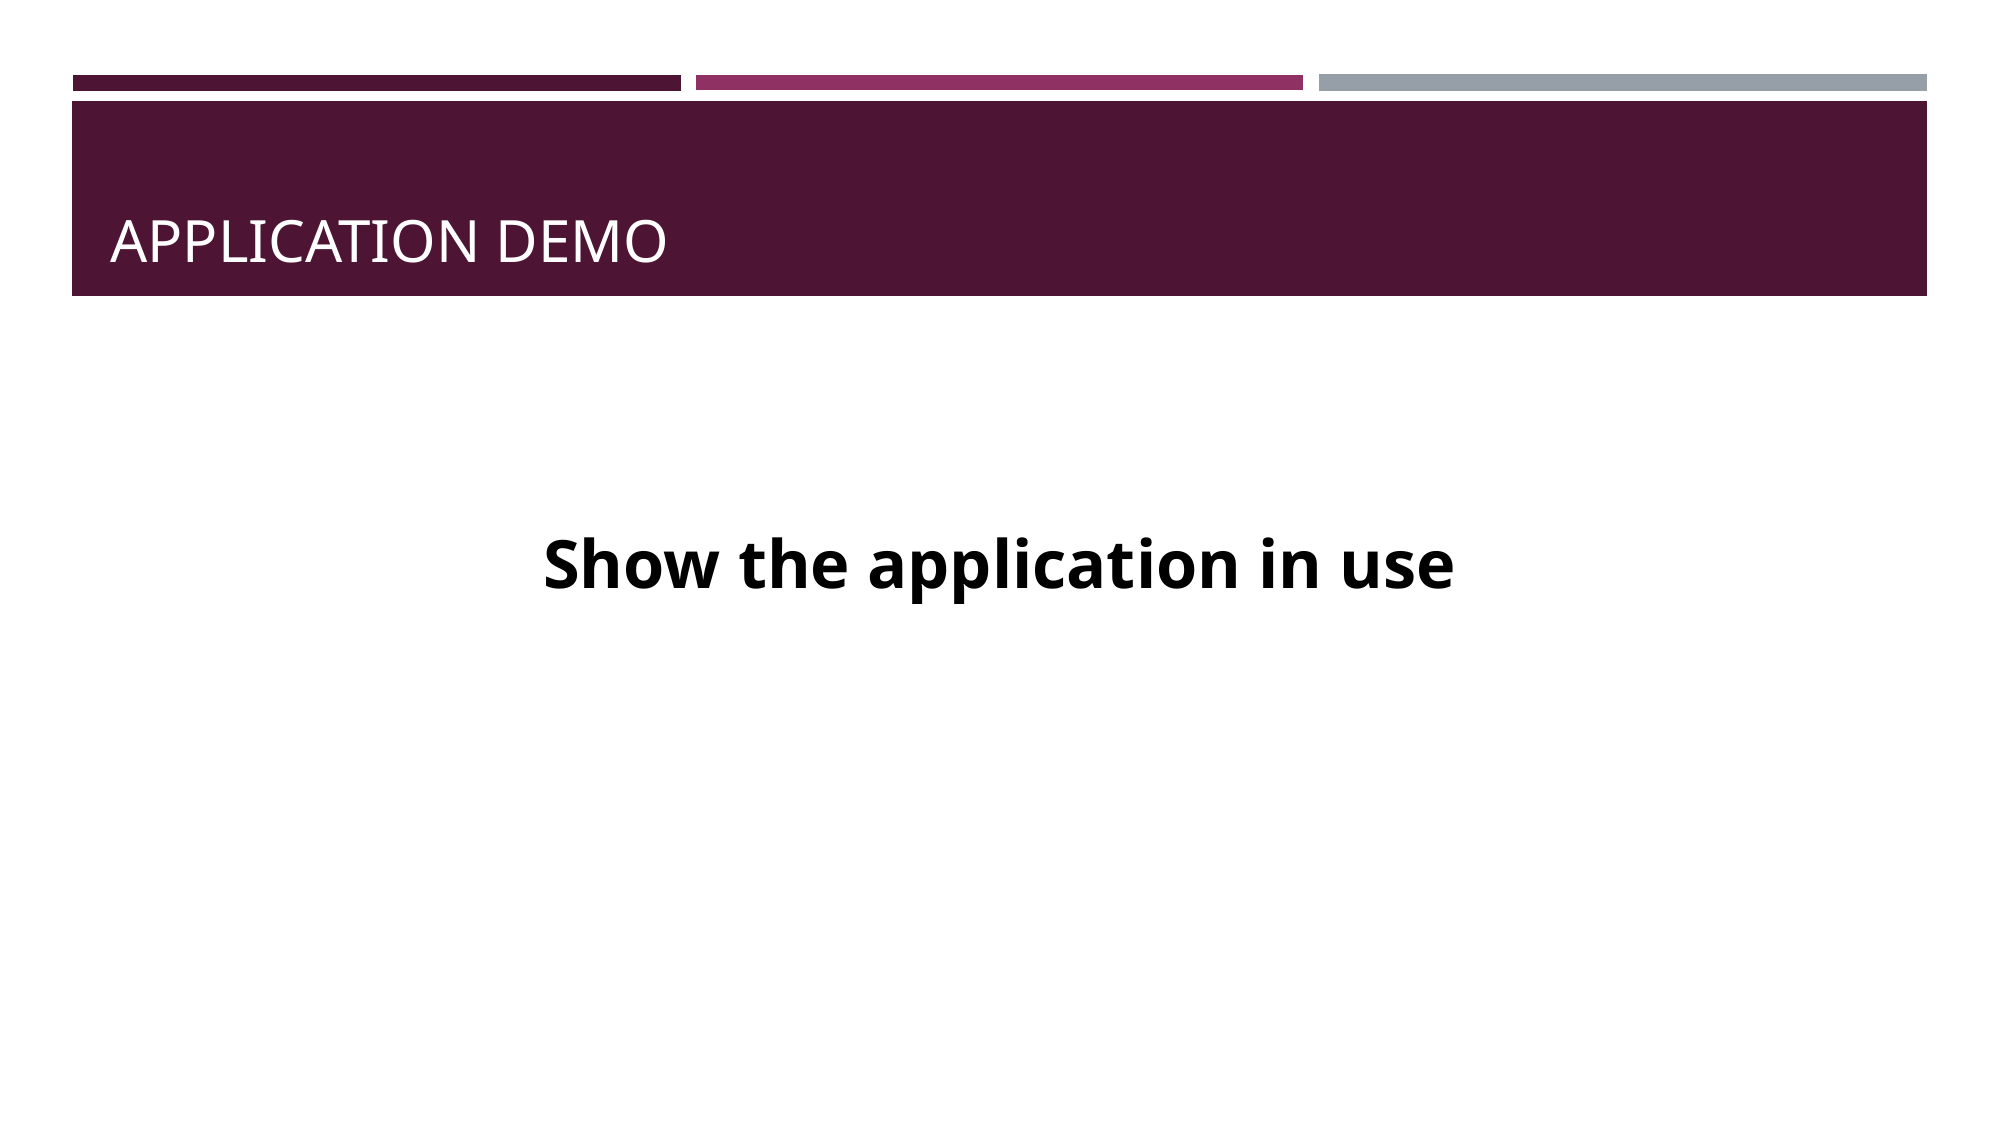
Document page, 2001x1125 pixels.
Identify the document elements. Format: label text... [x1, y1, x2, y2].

title APPLICATION DEMO [95, 115, 1905, 282]
text_box Show the application in use [494, 514, 1506, 611]
